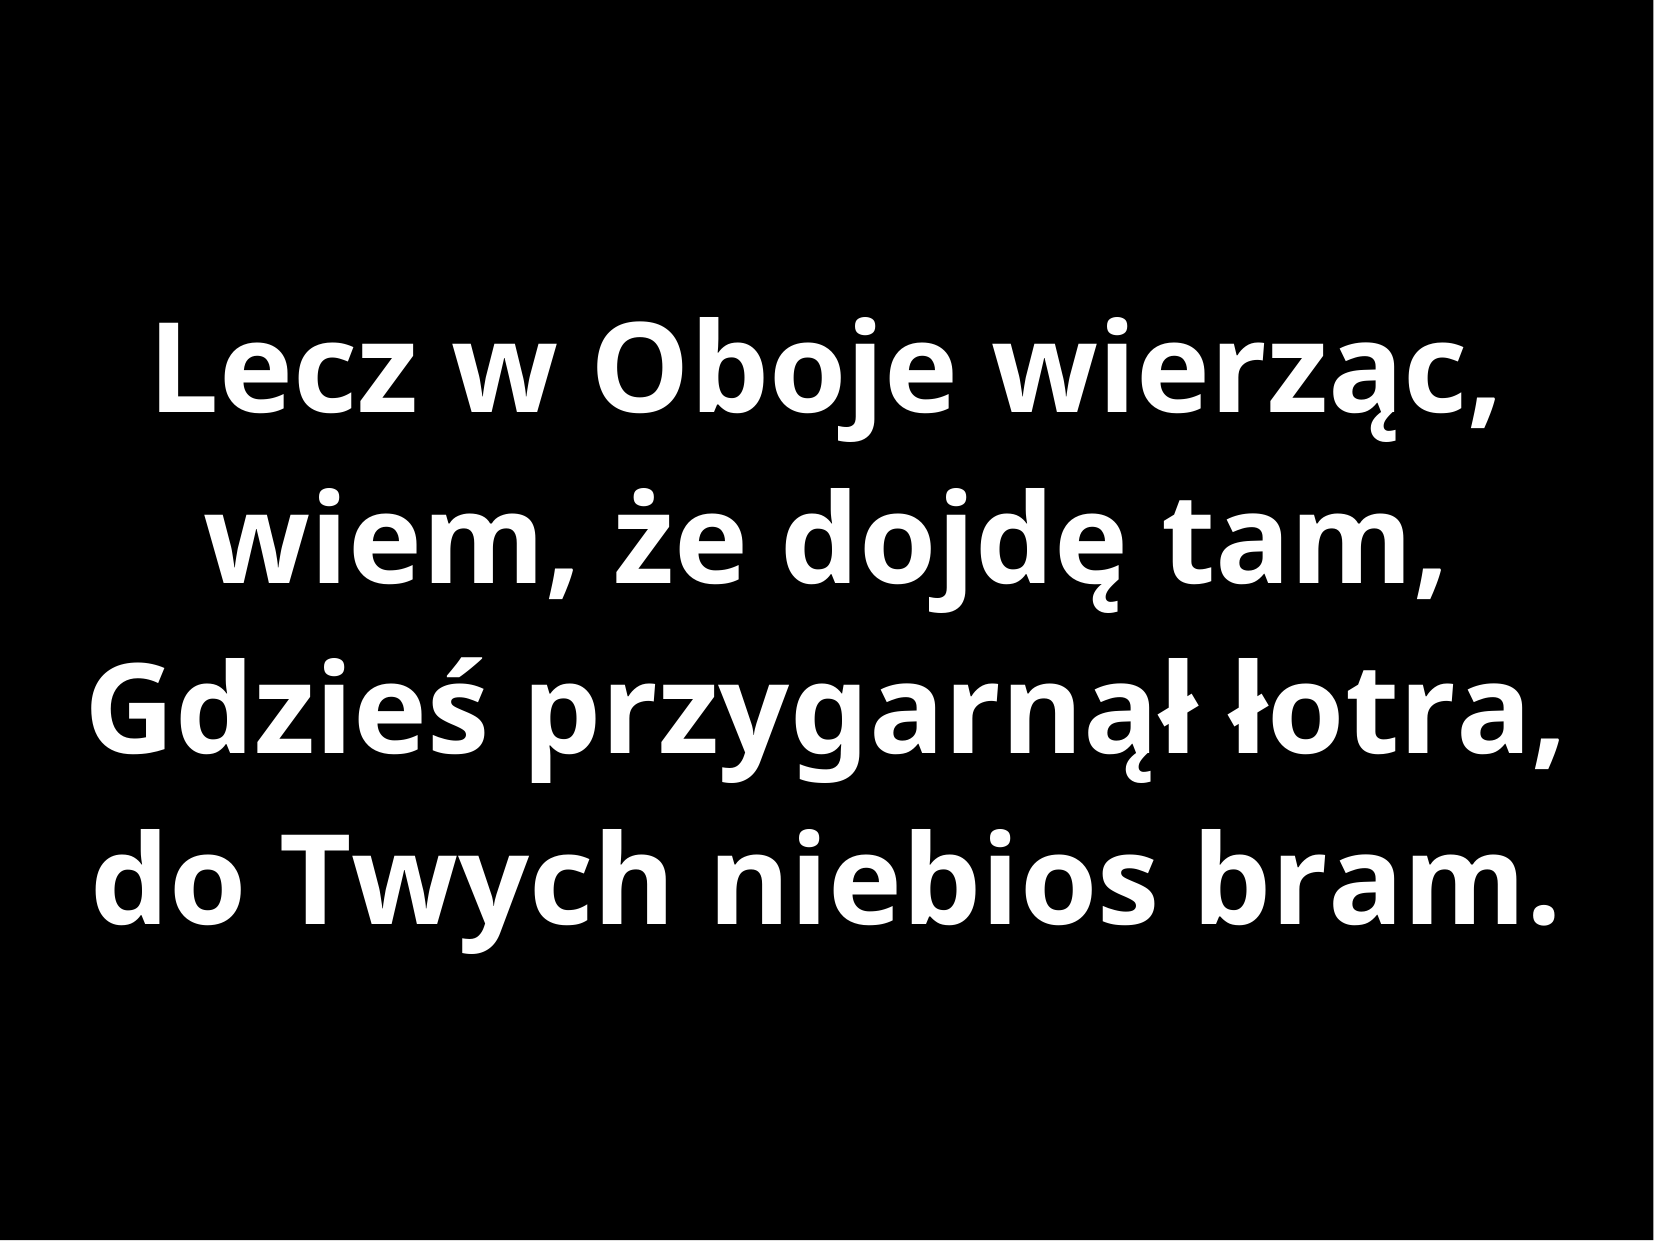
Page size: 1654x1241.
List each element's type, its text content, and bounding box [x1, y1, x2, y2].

title Lecz w Oboje wierząc, wiem, że dojdę tam, Gdzieś przygarnął łotra, do Twych niebios bram. [0, 0, 1654, 1241]
